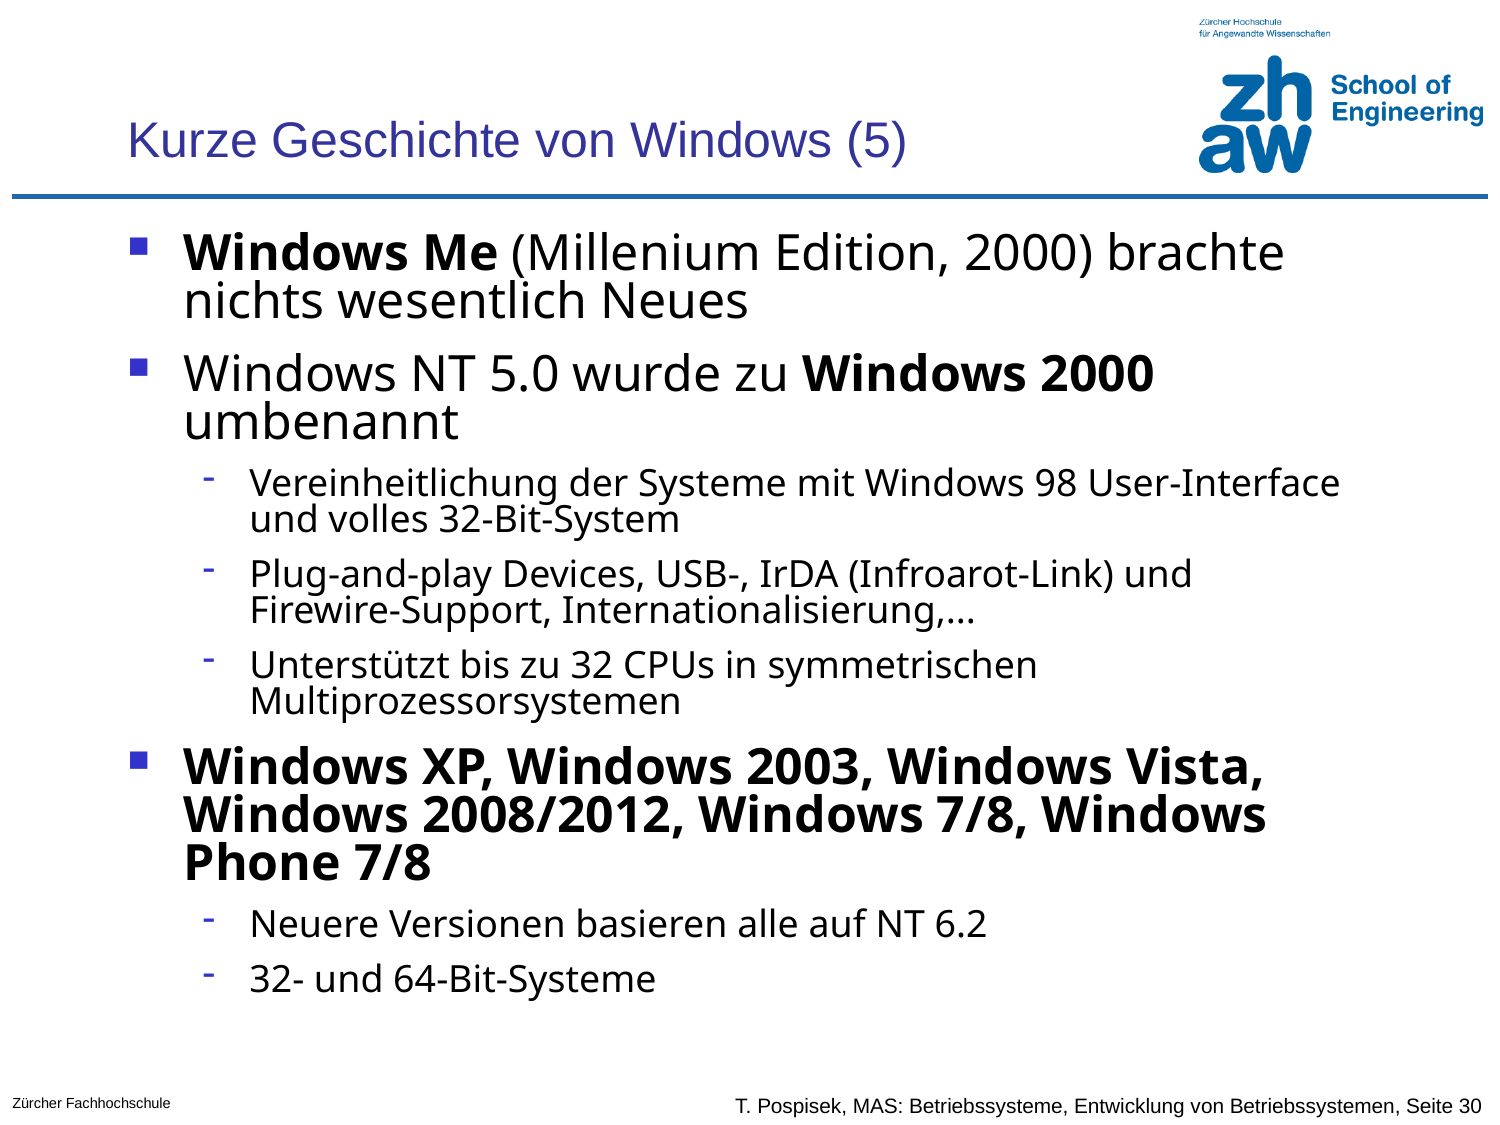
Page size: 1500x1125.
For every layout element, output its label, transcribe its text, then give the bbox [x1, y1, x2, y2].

picture [1199, 19, 1483, 173]
title Kurze Geschichte von Windows (5) [112, 50, 1391, 175]
list Windows Me (Millenium Edition, 2000) brachte nichts wesentlich Neues Windows NT 5.0 wurde zu Windows 2000 umbenannt Vereinheitlichung der Systeme mit Windows 98 User-Interface und volles 32-Bit-System Plug-and-play Devices, USB-, IrDA (Infroarot-Link) und Firewire-Support, Internationalisierung,... Unterstützt bis zu 32 CPUs in symmetrischen Multiprozessorsystemen Windows XP, Windows 2003, Windows Vista, Windows 2008/2012, Windows 7/8, Windows Phone 7/8 Neuere Versionen basieren alle auf NT 6.2 32- und 64-Bit-Systeme [112, 224, 1363, 988]
